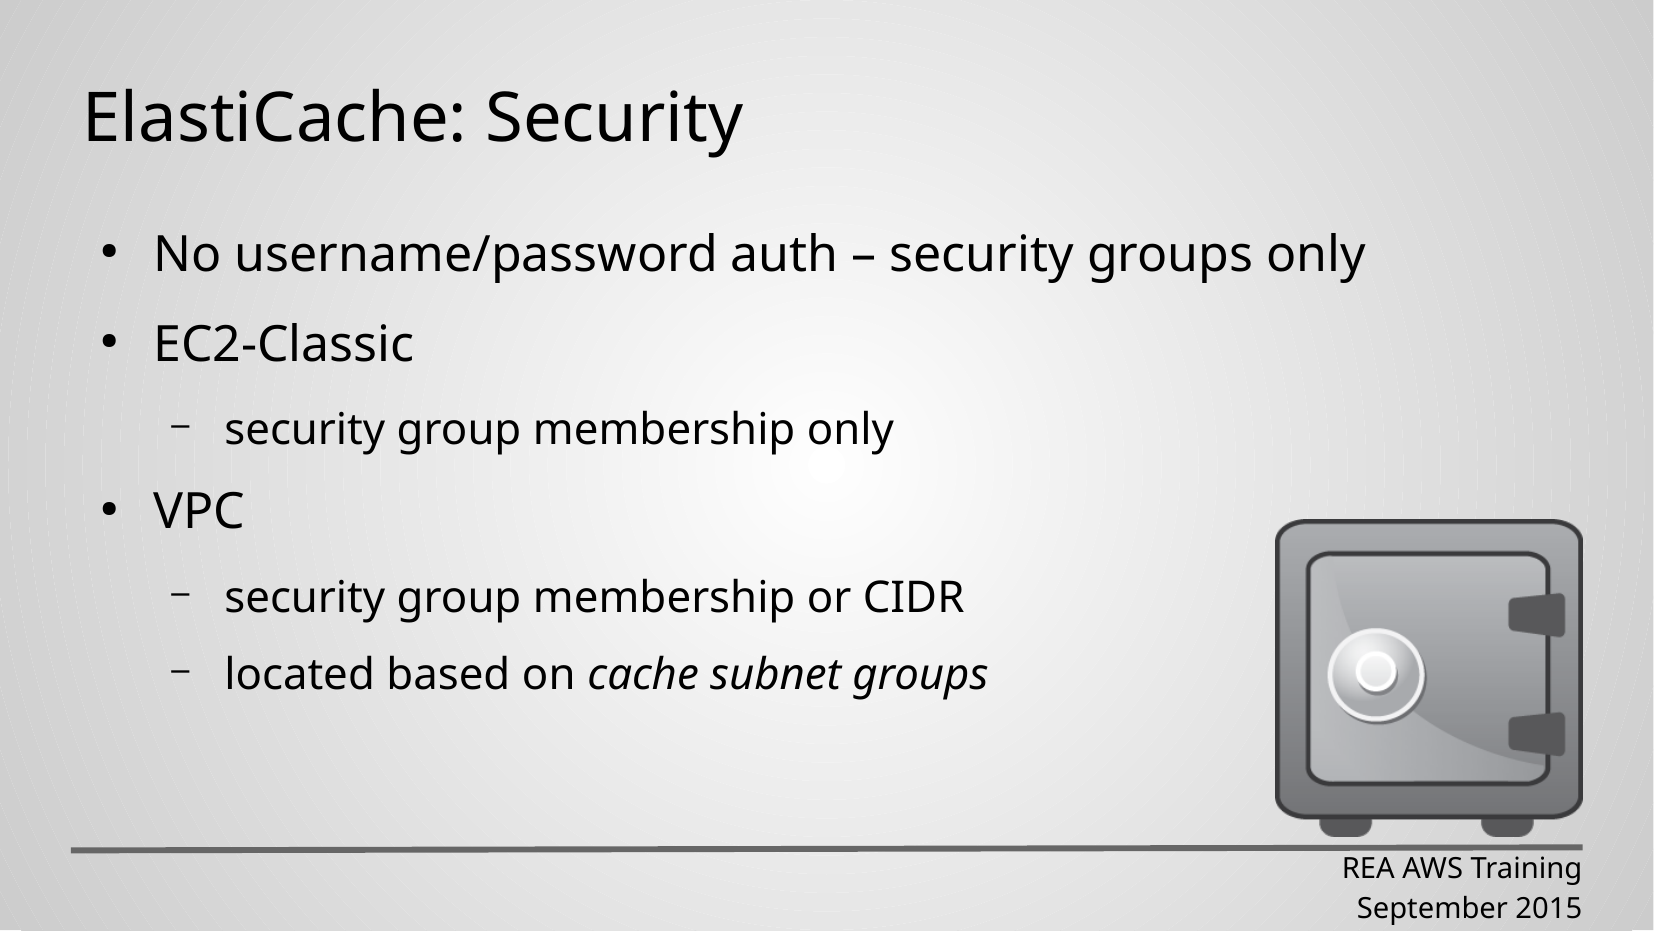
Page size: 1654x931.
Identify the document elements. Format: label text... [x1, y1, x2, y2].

list No username/password auth – security groups only EC2-Classic security group membership only VPC security group membership or CIDR located based on cache subnet groups [82, 217, 1571, 827]
picture [1275, 519, 1583, 837]
title ElastiCache: Security [82, 37, 1571, 193]
